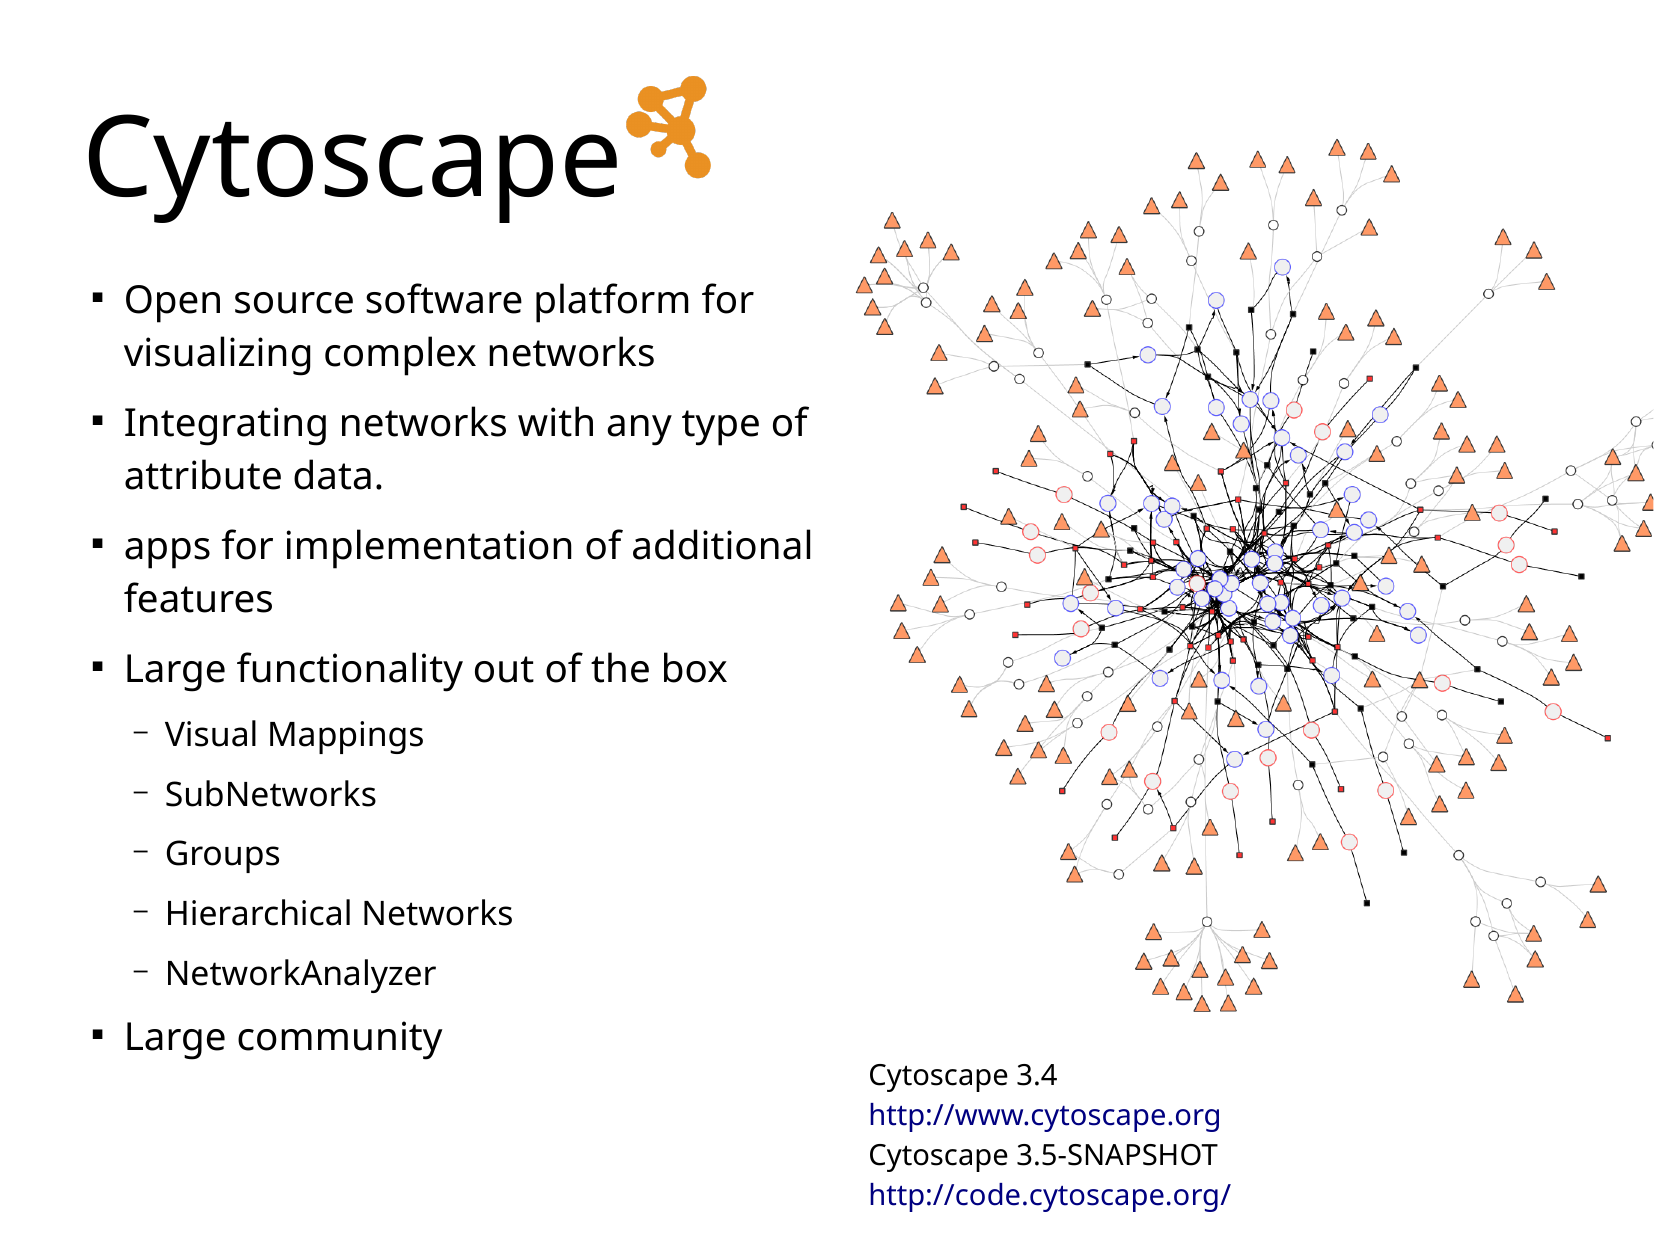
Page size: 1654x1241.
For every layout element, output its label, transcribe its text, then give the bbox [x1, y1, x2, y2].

picture [615, 74, 721, 181]
list Open source software platform for visualizing complex networks Integrating networks with any type of attribute data. apps for implementation of additional features Large functionality out of the box Visual Mappings SubNetworks Groups Hierarchical Networks NetworkAnalyzer Large community [82, 272, 856, 1070]
title Cytoscape [82, 49, 1571, 257]
text_box Cytoscape 3.4 http://www.cytoscape.org Cytoscape 3.5-SNAPSHOT http://code.cytoscape.org/ [853, 1047, 1654, 1201]
picture [855, 138, 1654, 1013]
